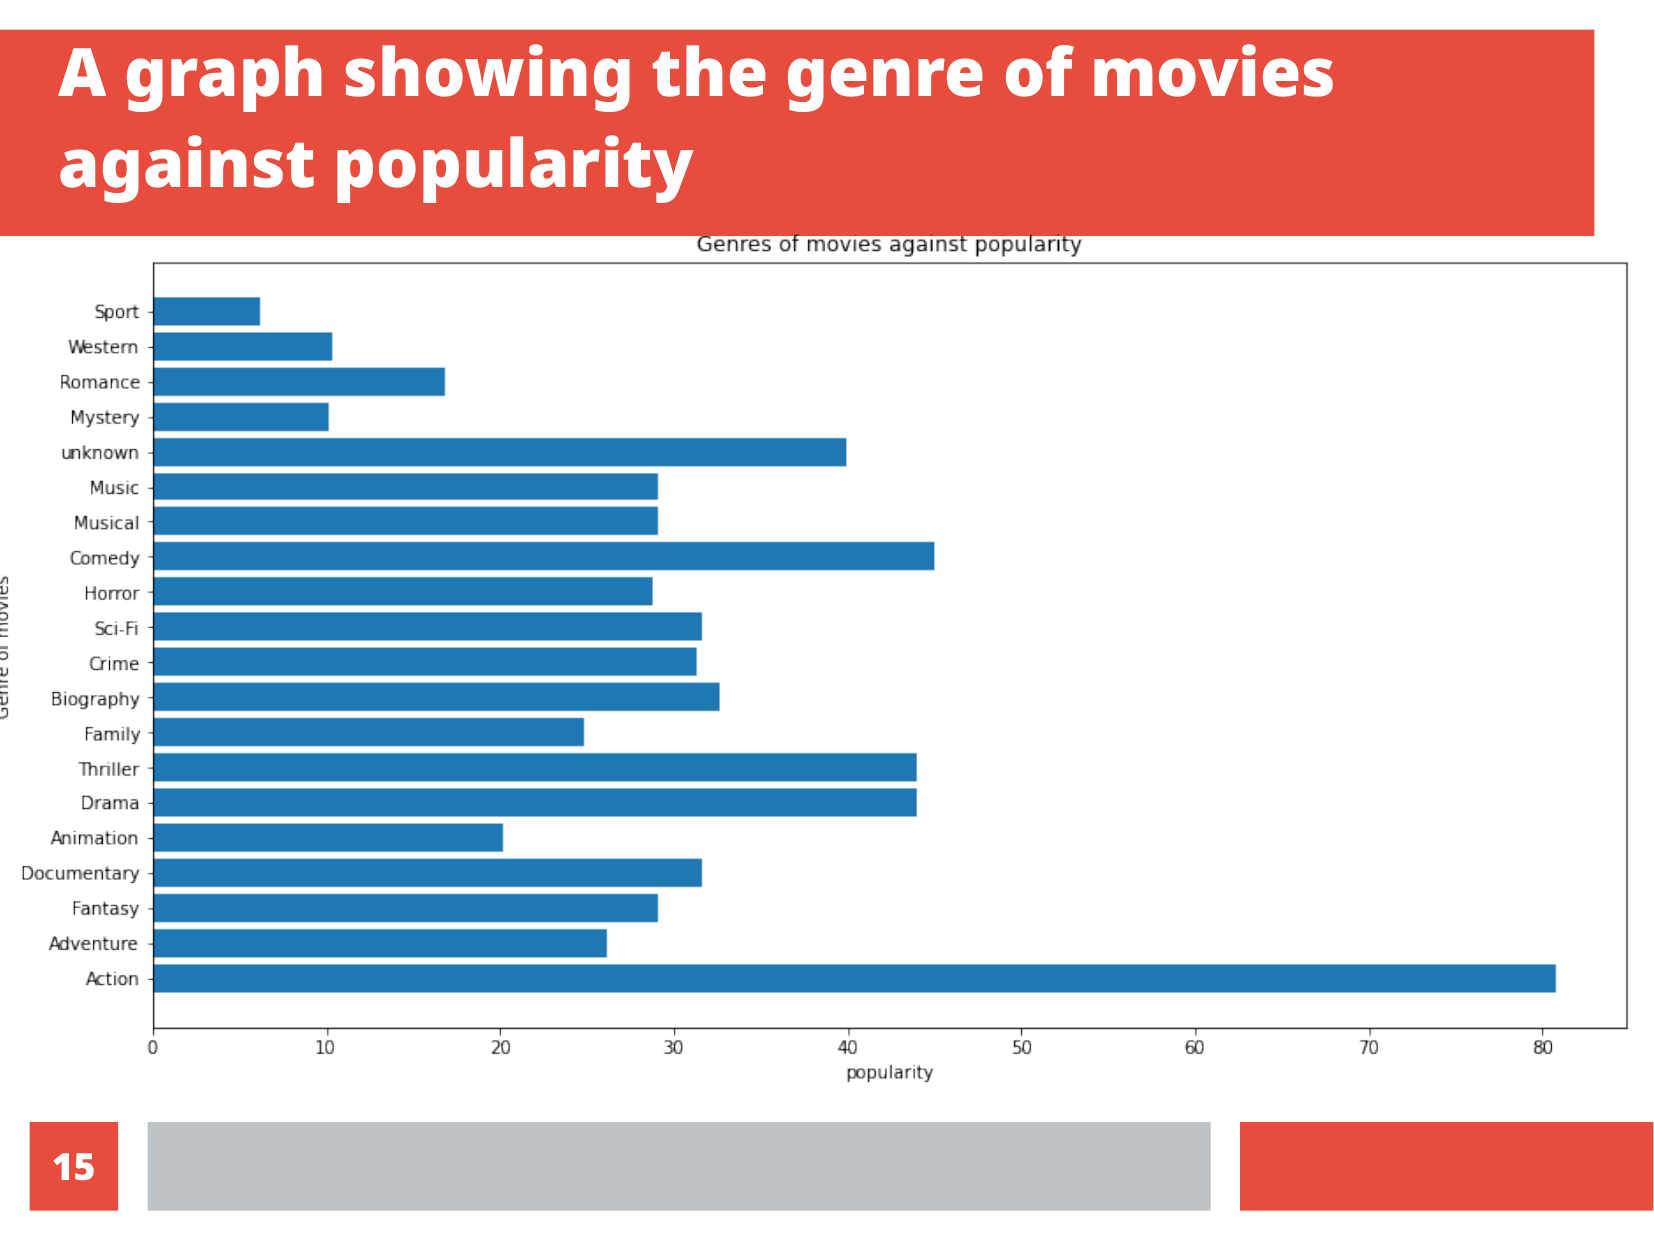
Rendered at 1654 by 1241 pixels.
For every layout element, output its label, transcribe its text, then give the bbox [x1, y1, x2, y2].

title A graph showing the genre of movies against popularity [59, 59, 1595, 207]
picture [0, 222, 1639, 1096]
